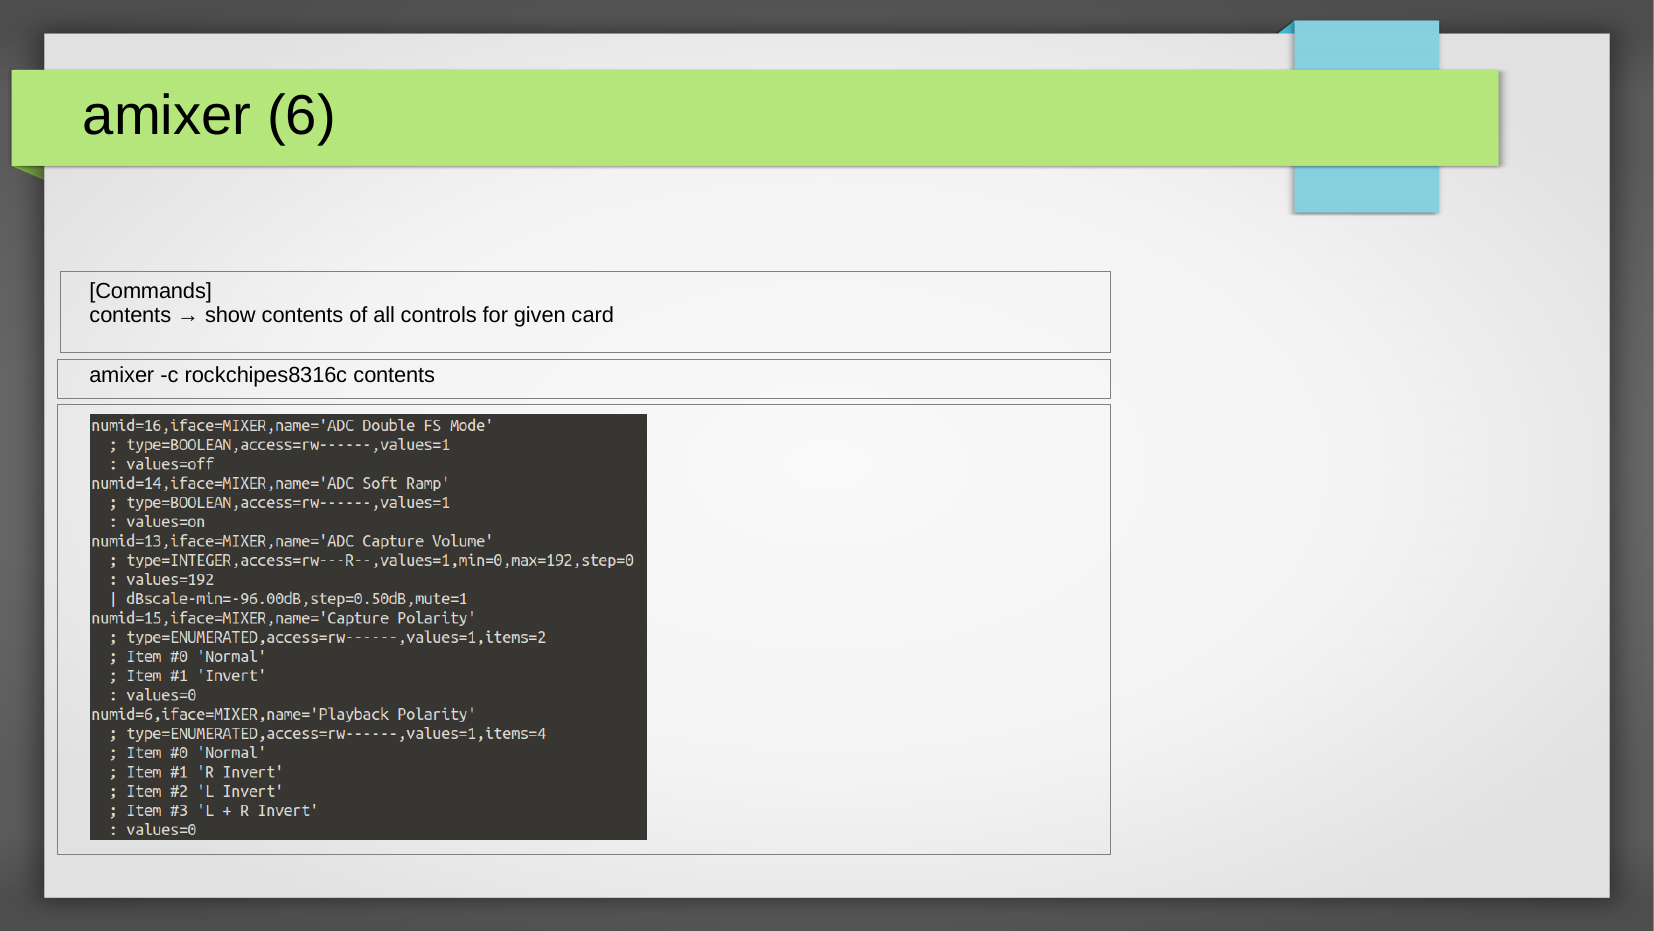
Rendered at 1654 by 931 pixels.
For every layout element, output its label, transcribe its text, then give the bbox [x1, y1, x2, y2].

title amixer (6) [82, 70, 1264, 160]
text_box [Commands] contents → show contents of all controls for given card [74, 272, 1110, 346]
text_box amixer -c rockchipes8316c contents [74, 360, 781, 398]
text_box amixer -c rockchipes8316c contents [74, 355, 781, 359]
picture [0, 0, 1654, 931]
